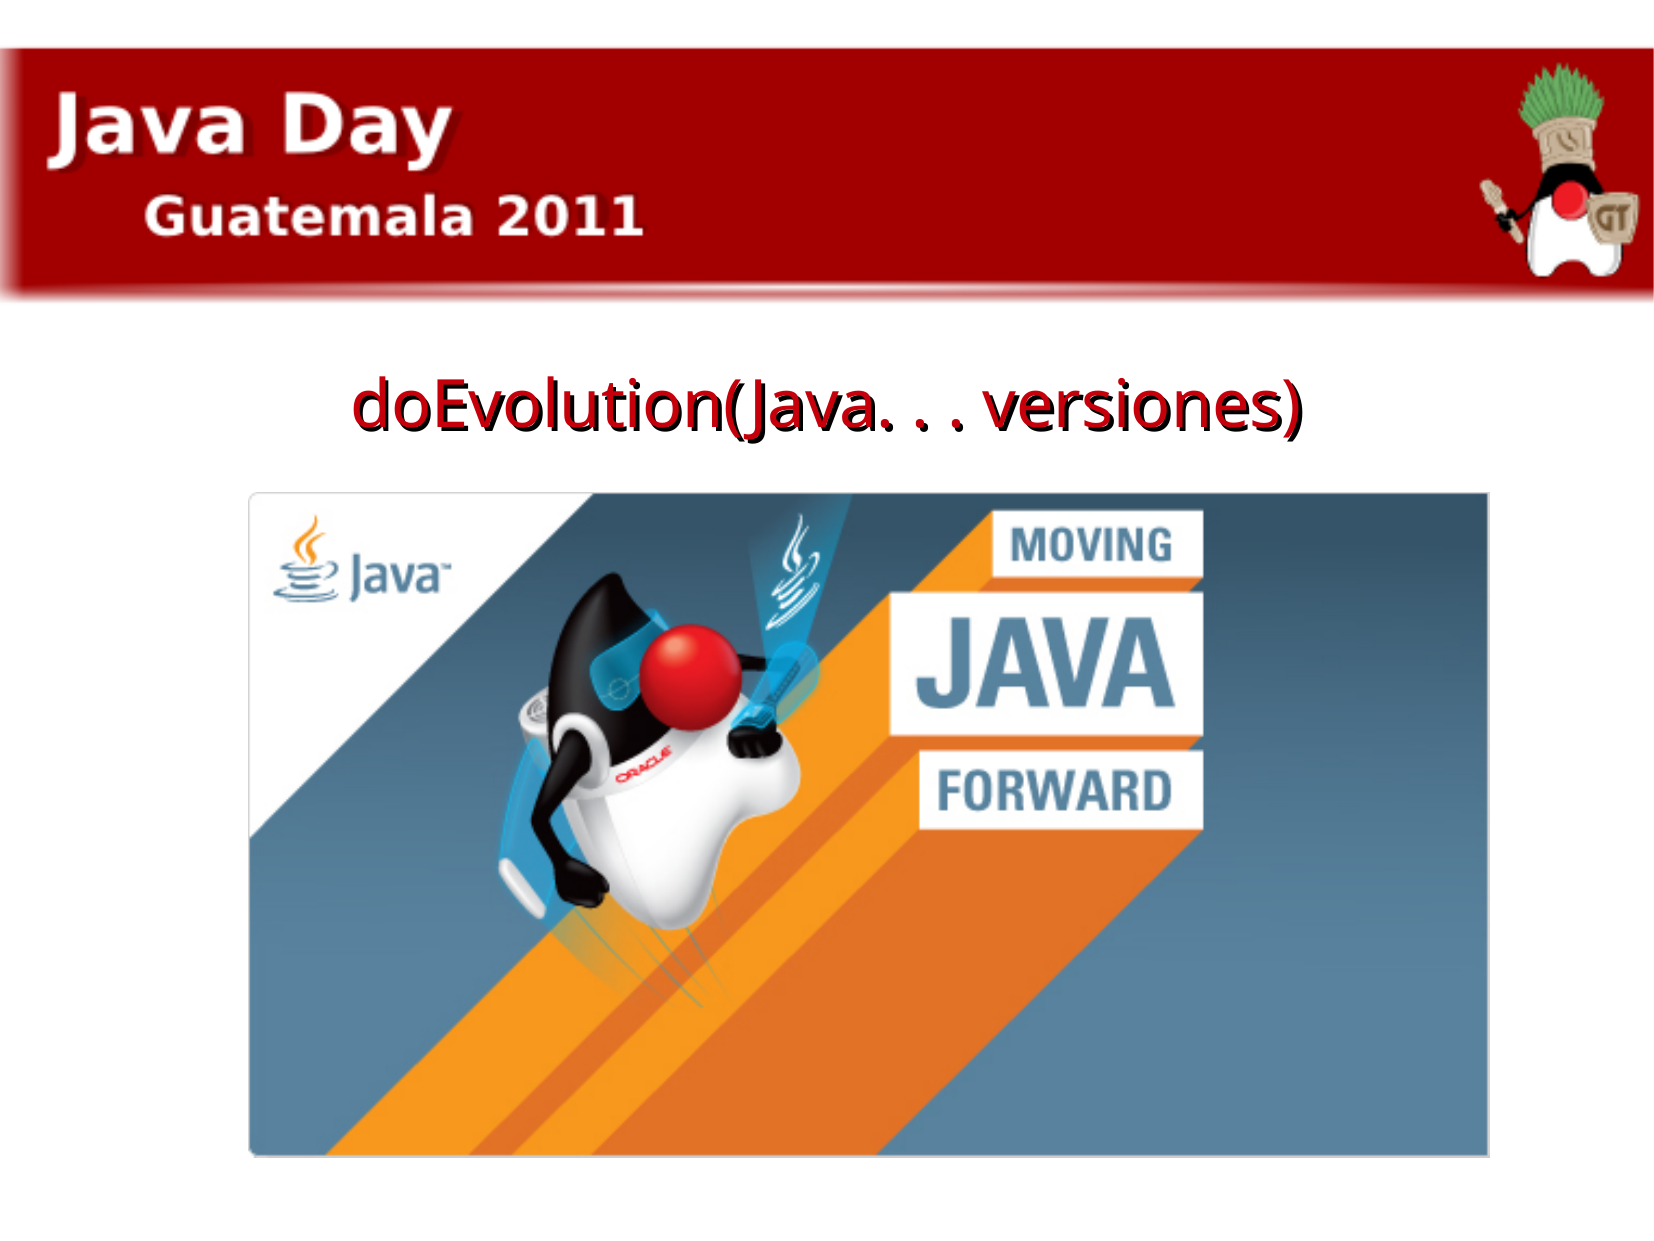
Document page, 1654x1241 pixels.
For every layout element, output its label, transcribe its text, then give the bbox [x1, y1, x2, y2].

subtitle doEvolution(Java. . . versiones) [82, 318, 1571, 485]
picture [248, 492, 1490, 1158]
picture [0, 0, 1654, 308]
